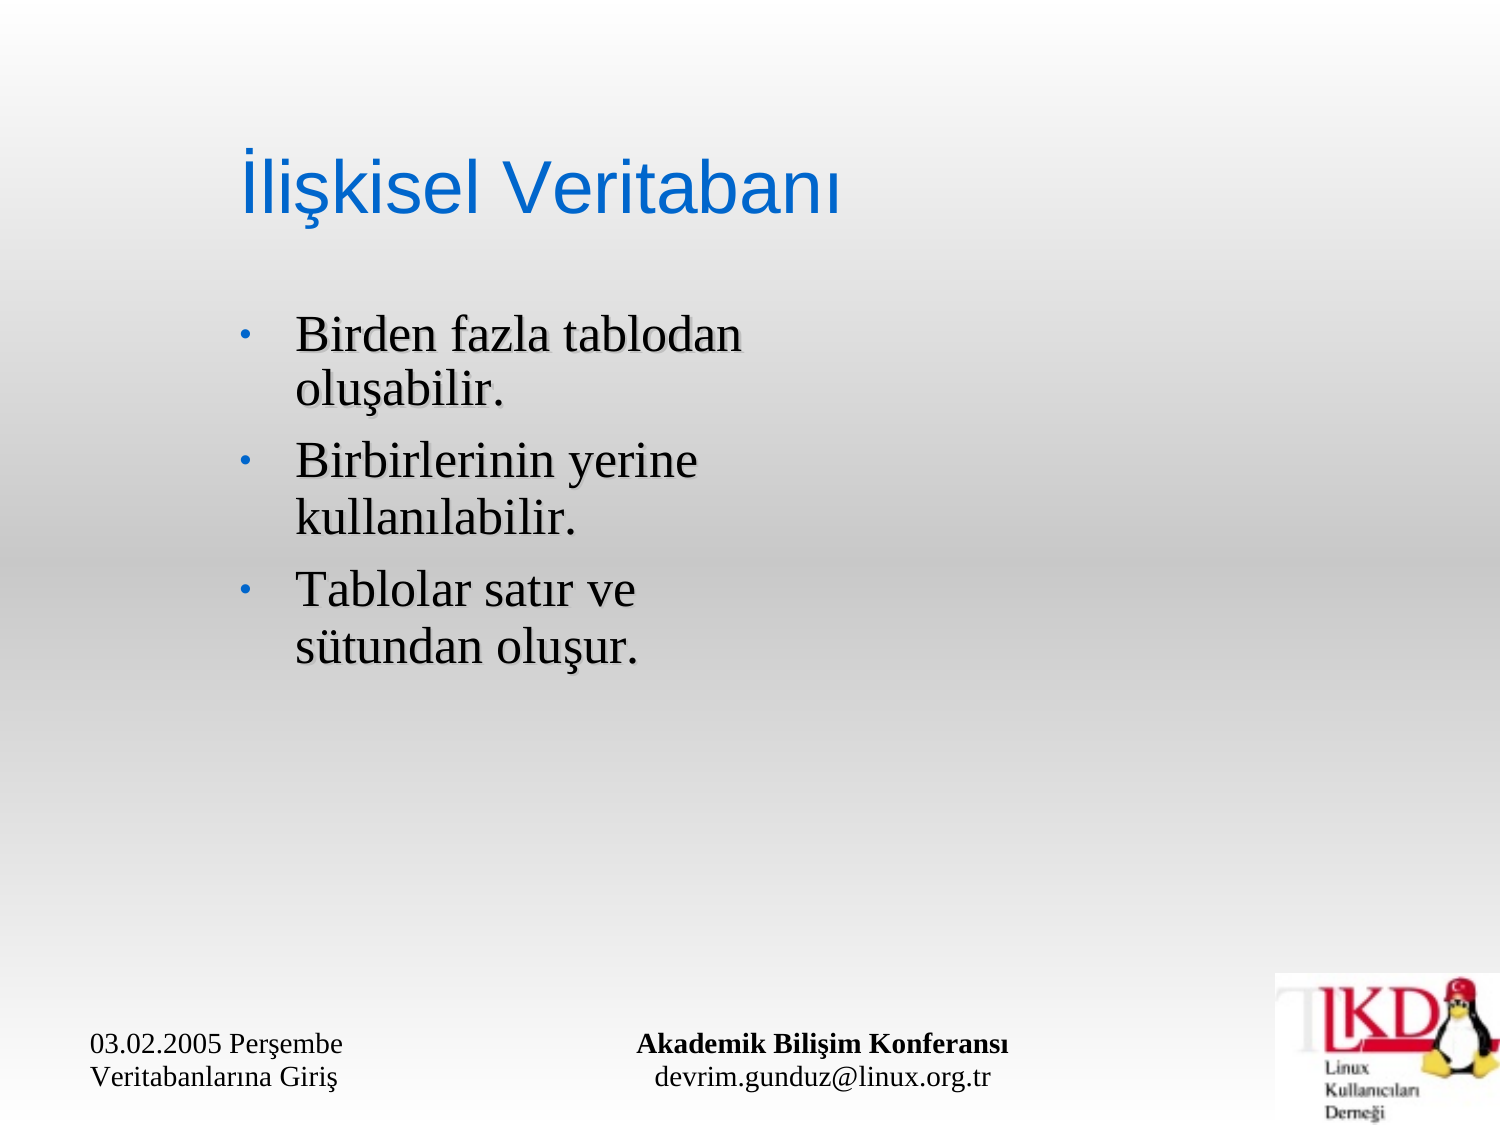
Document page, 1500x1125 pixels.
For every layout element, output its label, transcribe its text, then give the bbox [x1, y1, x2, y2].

title İlişkisel Veritabanı [224, 34, 1425, 237]
picture [1275, 973, 1500, 1125]
list Birden fazla tablodan oluşabilir. Birbirlerinin yerine kullanılabilir. Tablolar satır ve sütundan oluşur. [224, 299, 811, 991]
chart [497, 487, 1032, 613]
